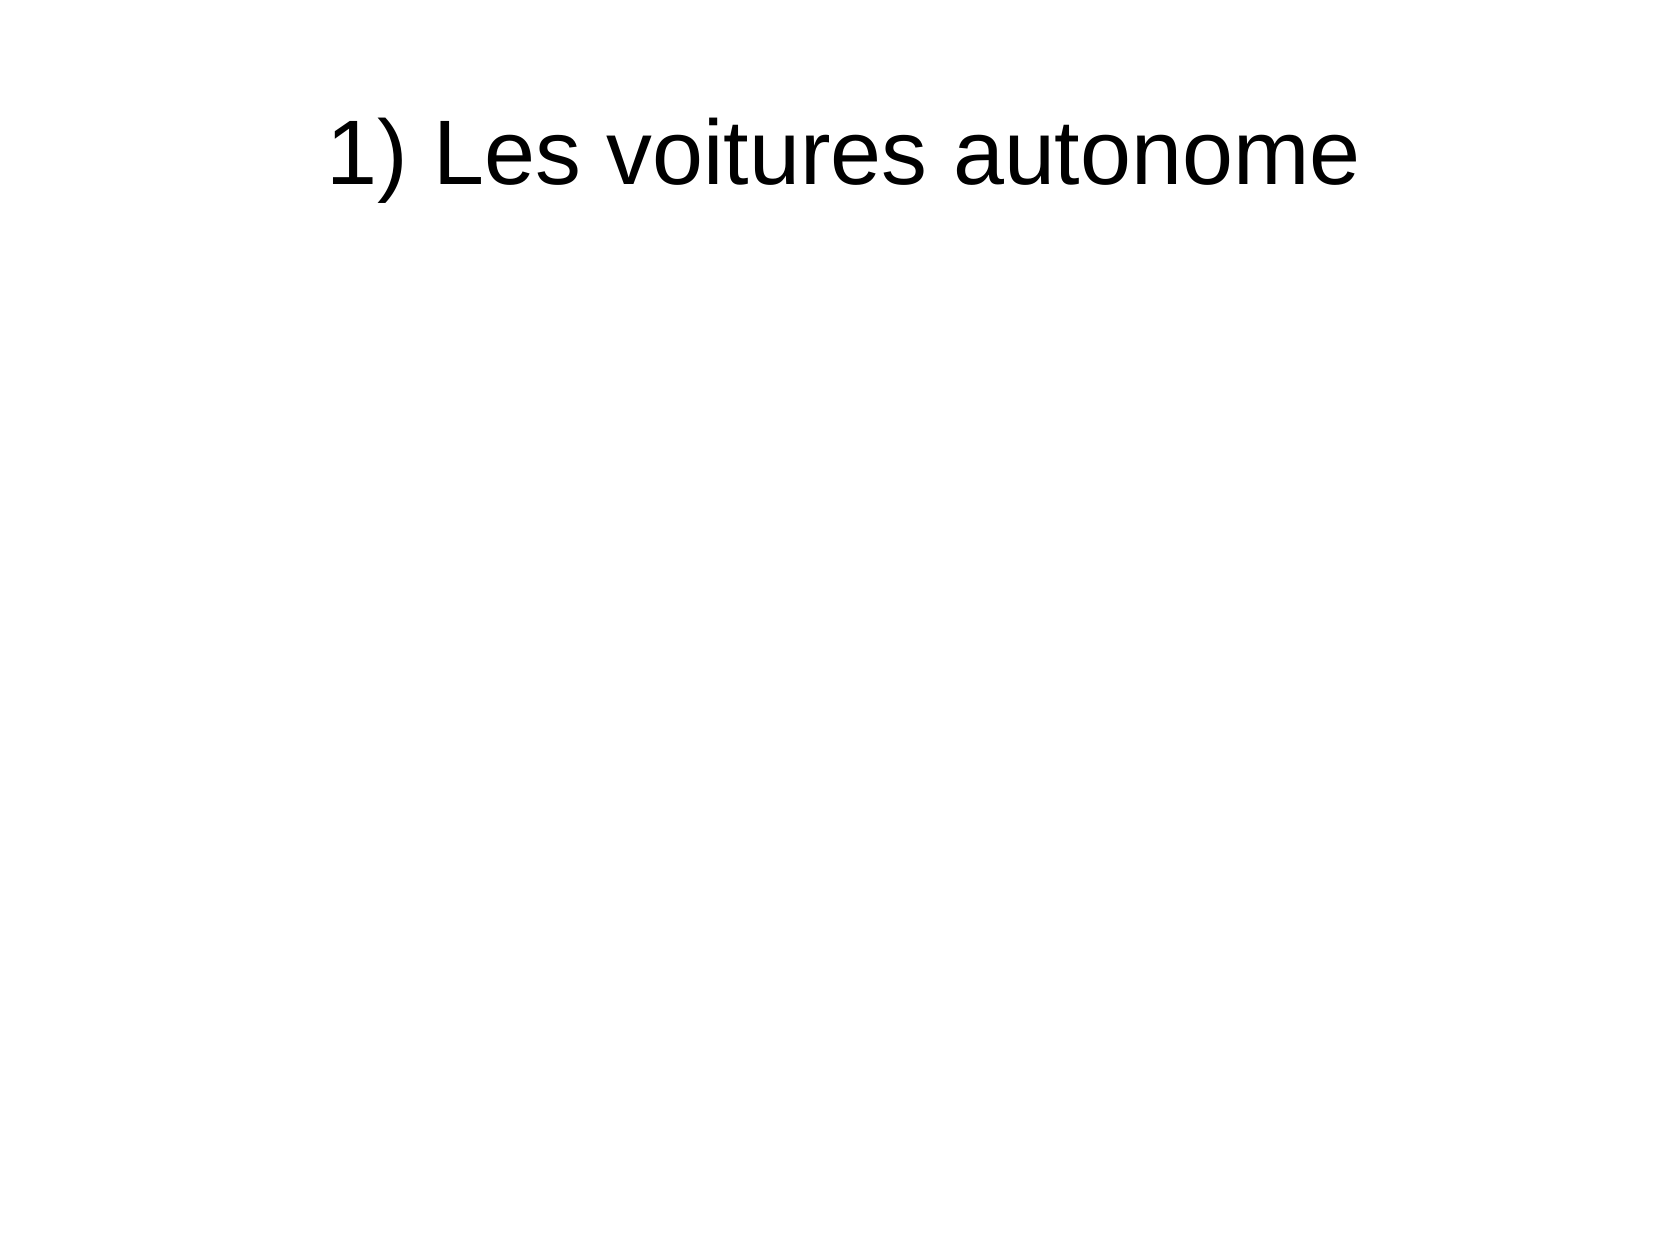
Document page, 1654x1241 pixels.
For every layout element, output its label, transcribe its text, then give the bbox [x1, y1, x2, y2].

title 1) Les voitures autonome [82, 49, 1571, 257]
